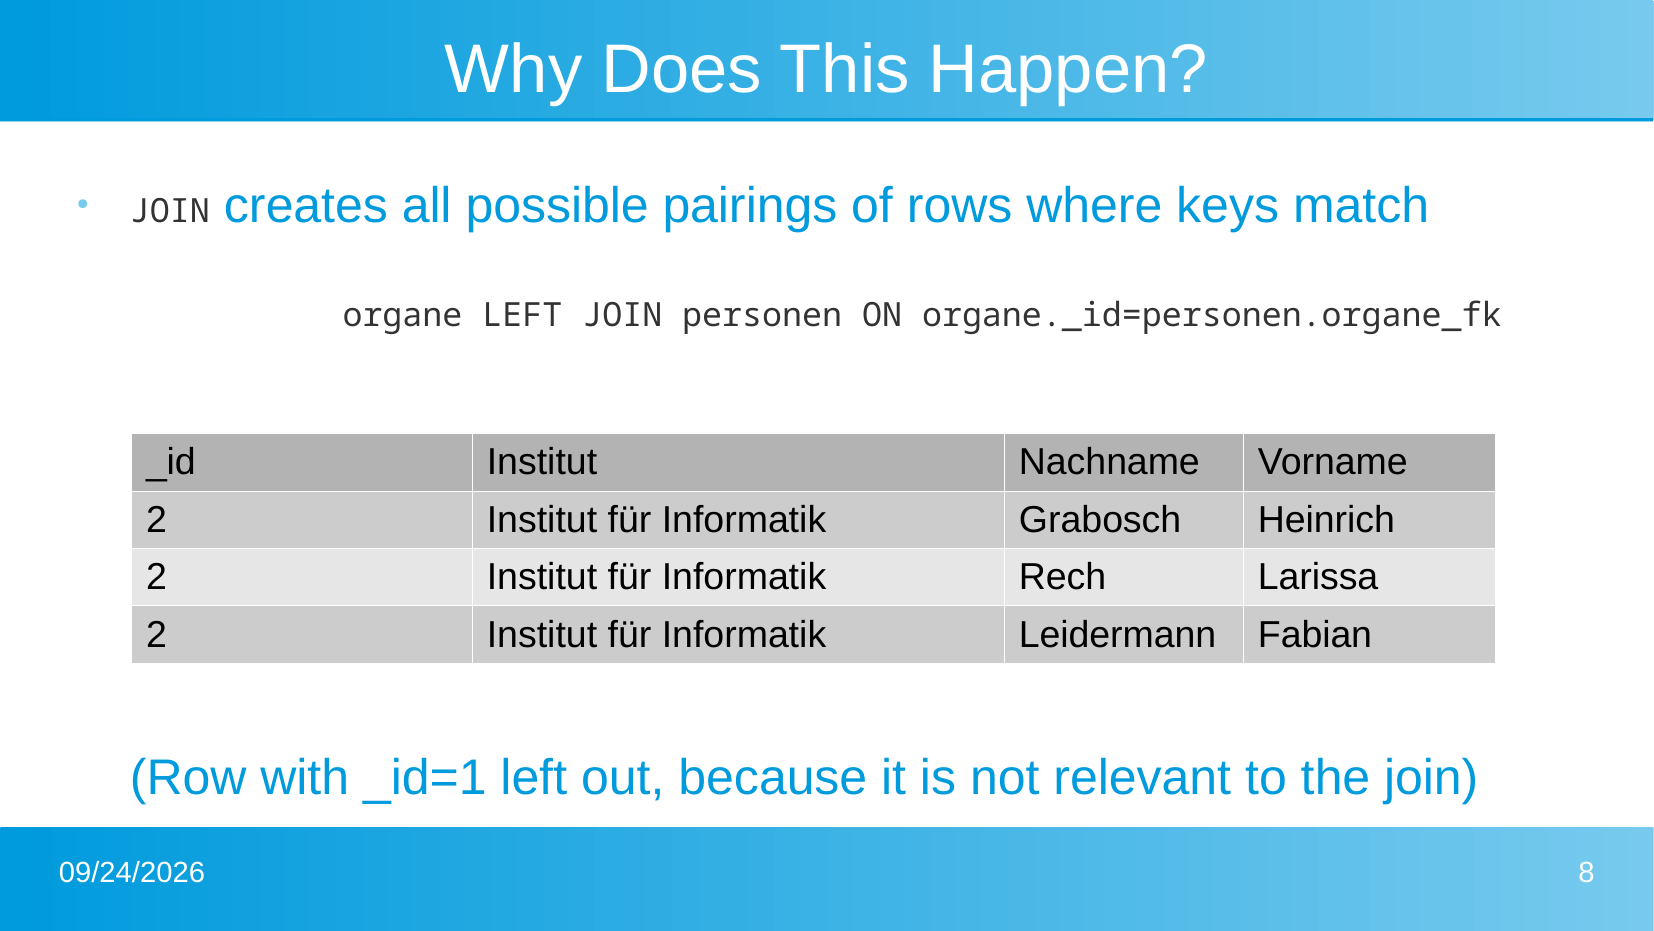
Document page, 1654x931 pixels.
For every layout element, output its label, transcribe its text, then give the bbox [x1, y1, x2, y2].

table_cell Rech [1005, 549, 1243, 605]
title Why Does This Happen? [59, 29, 1595, 108]
table_cell Institut für Informatik [473, 492, 1004, 548]
table_cell Heinrich [1244, 492, 1495, 548]
table_cell Larissa [1244, 549, 1495, 605]
table_cell 2 [132, 492, 472, 548]
table_header _id [132, 434, 472, 491]
table_cell Grabosch [1005, 492, 1243, 548]
table_header Vorname [1244, 434, 1495, 491]
table_cell Institut für Informatik [473, 606, 1004, 663]
table_cell Leidermann [1005, 606, 1243, 663]
table_header Institut [473, 434, 1004, 491]
table_cell 2 [132, 606, 472, 663]
table_header Nachname [1005, 434, 1243, 491]
table_cell Institut für Informatik [473, 549, 1004, 605]
table_cell Fabian [1244, 606, 1495, 663]
table_cell 2 [132, 549, 472, 605]
list JOIN creates all possible pairings of rows where keys match organe LEFT JOIN personen ON organe._id=personen.organe_fk (Row with _id=1 left out, because it is not relevant to the join) [59, 177, 1595, 768]
